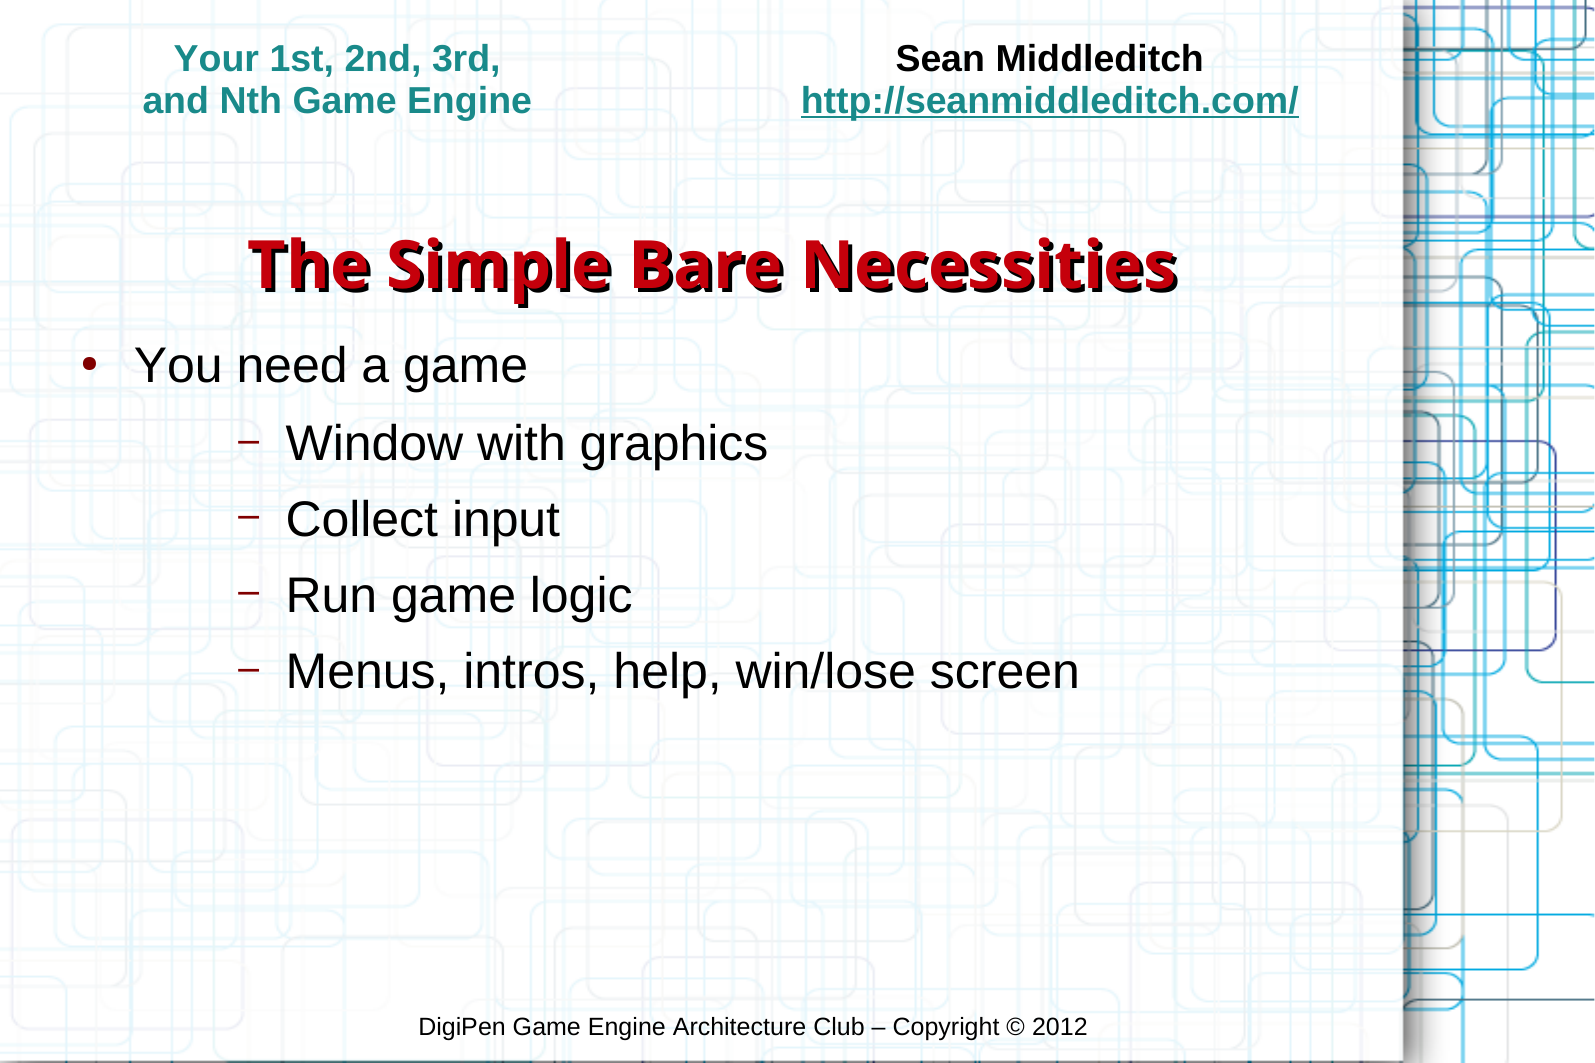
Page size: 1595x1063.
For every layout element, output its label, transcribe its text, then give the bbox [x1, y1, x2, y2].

list You need a game Window with graphics Collect input Run game logic Menus, intros, help, win/lose screen [63, 337, 1351, 976]
picture [0, 0, 1595, 1063]
list Your 1st, 2nd, 3rd, and Nth Game Engine [75, 37, 601, 151]
list DigiPen Game Engine Architecture Club – Copyright © 2012 [75, 1012, 1363, 1051]
list Sean Middleditch http://seanmiddleditch.com/ [787, 37, 1313, 151]
title The Simple Bare Necessities [75, 225, 1351, 301]
